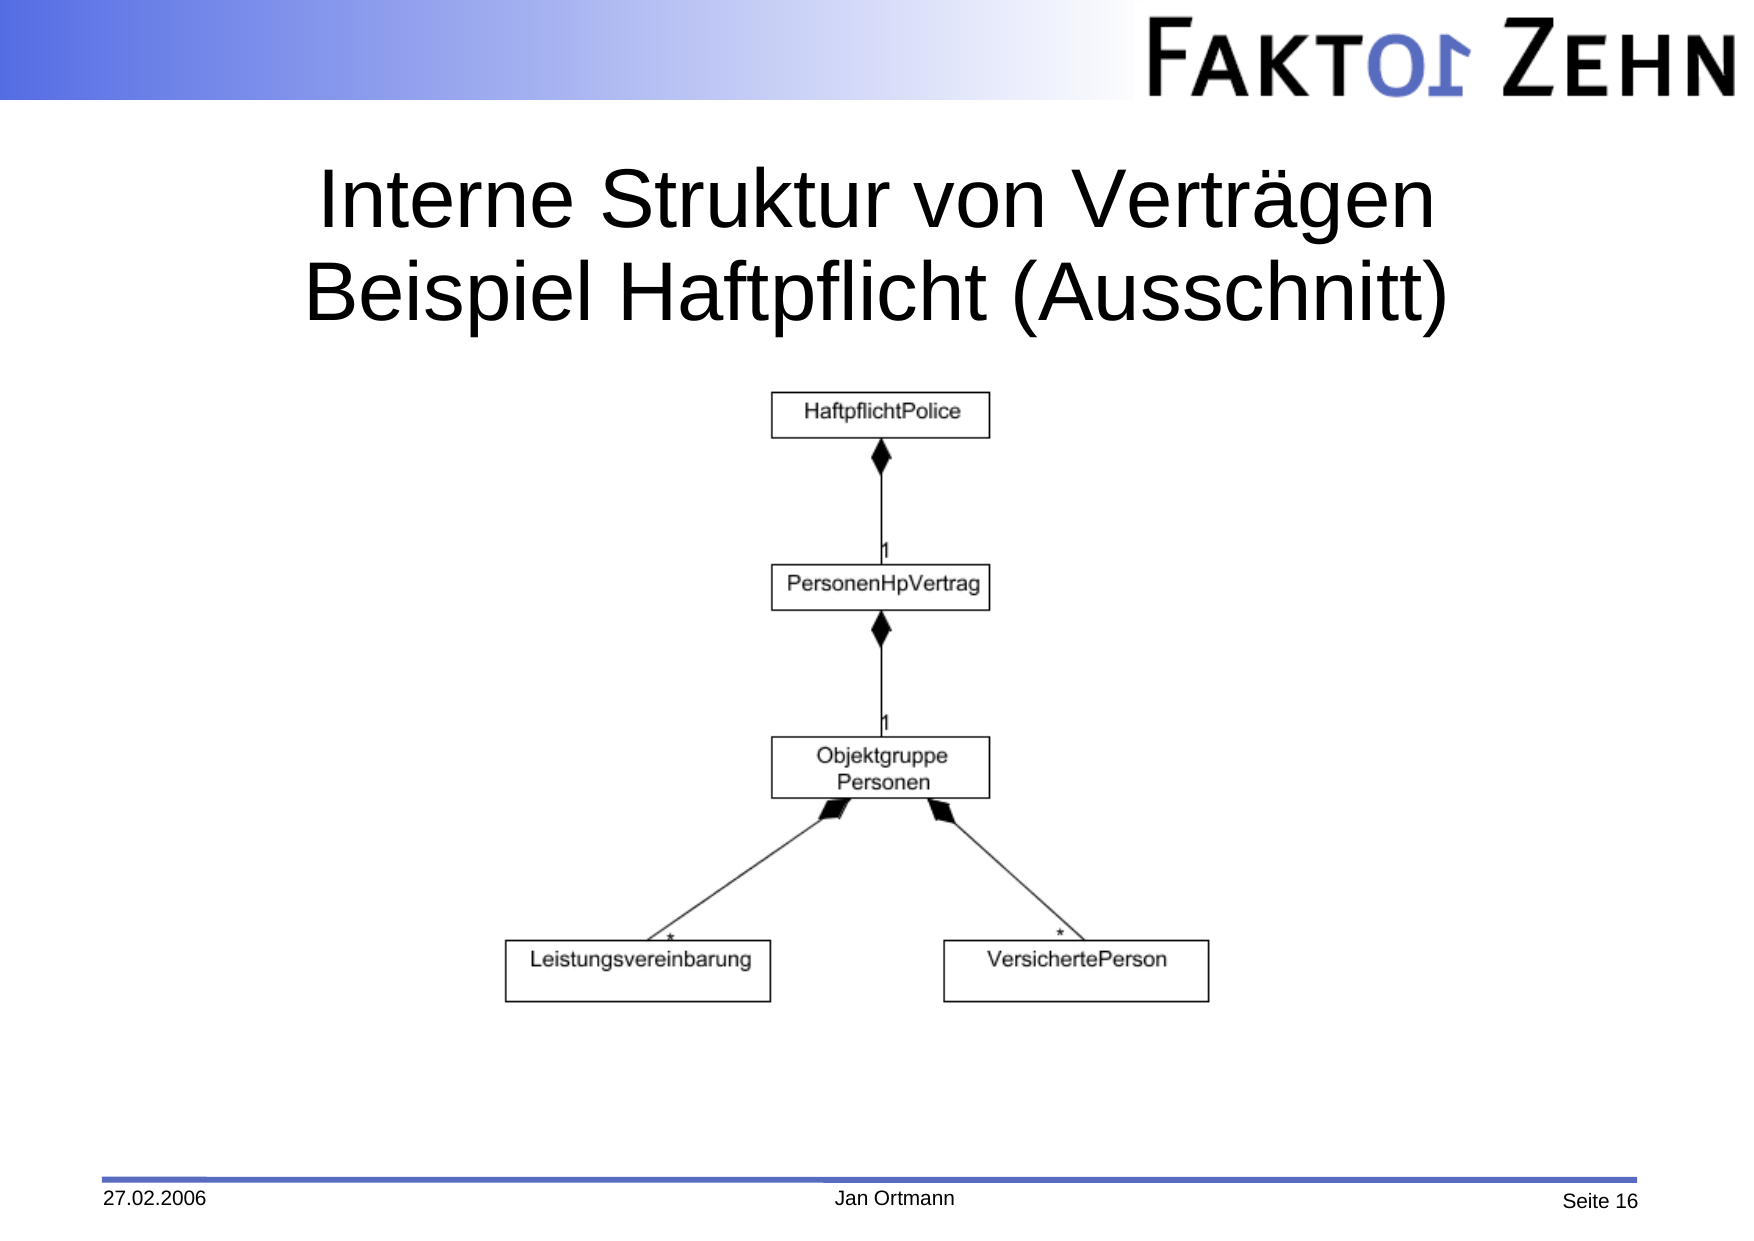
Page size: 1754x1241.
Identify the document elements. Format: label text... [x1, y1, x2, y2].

picture [1133, 2, 1749, 105]
title Interne Struktur von Verträgen Beispiel Haftpflicht (Ausschnitt) [179, 142, 1576, 349]
picture [474, 345, 1241, 1034]
